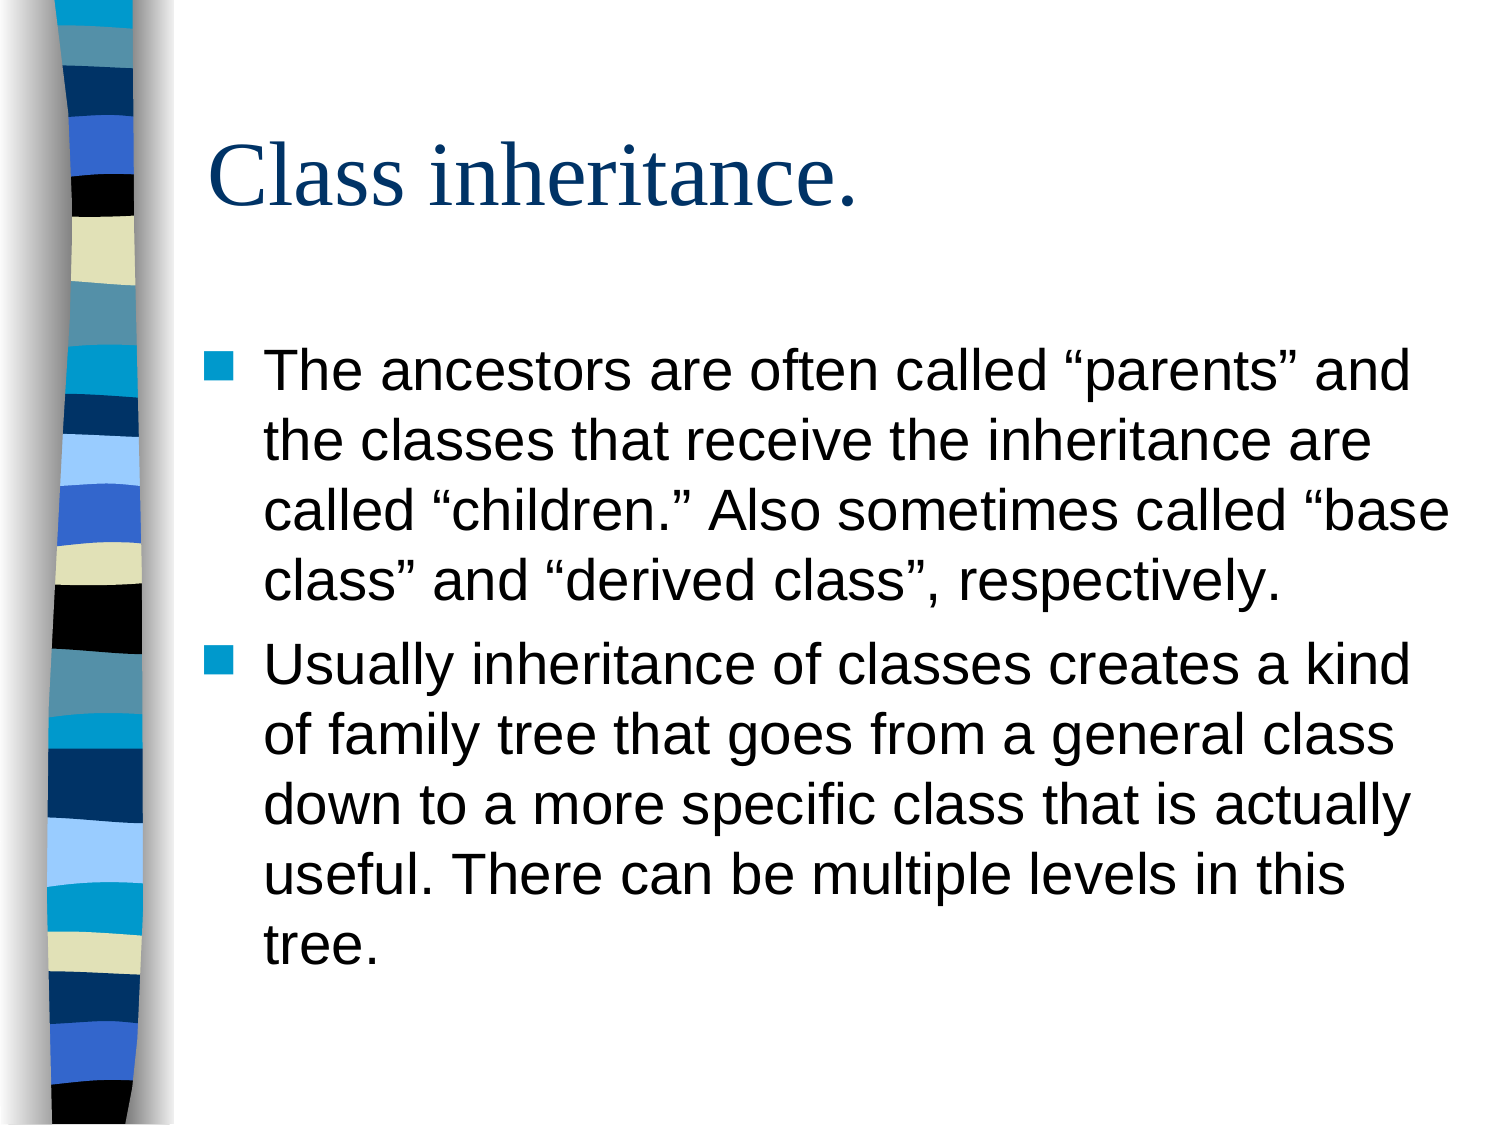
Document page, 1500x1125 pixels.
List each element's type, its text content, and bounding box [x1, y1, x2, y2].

list The ancestors are often called “parents” and the classes that receive the inheritance are called “children.” Also sometimes called “base class” and “derived class”, respectively. Usually inheritance of classes creates a kind of family tree that goes from a general class down to a more specific class that is actually useful. There can be multiple levels in this tree. [192, 324, 1468, 1000]
title Class inheritance. [192, 74, 1468, 263]
